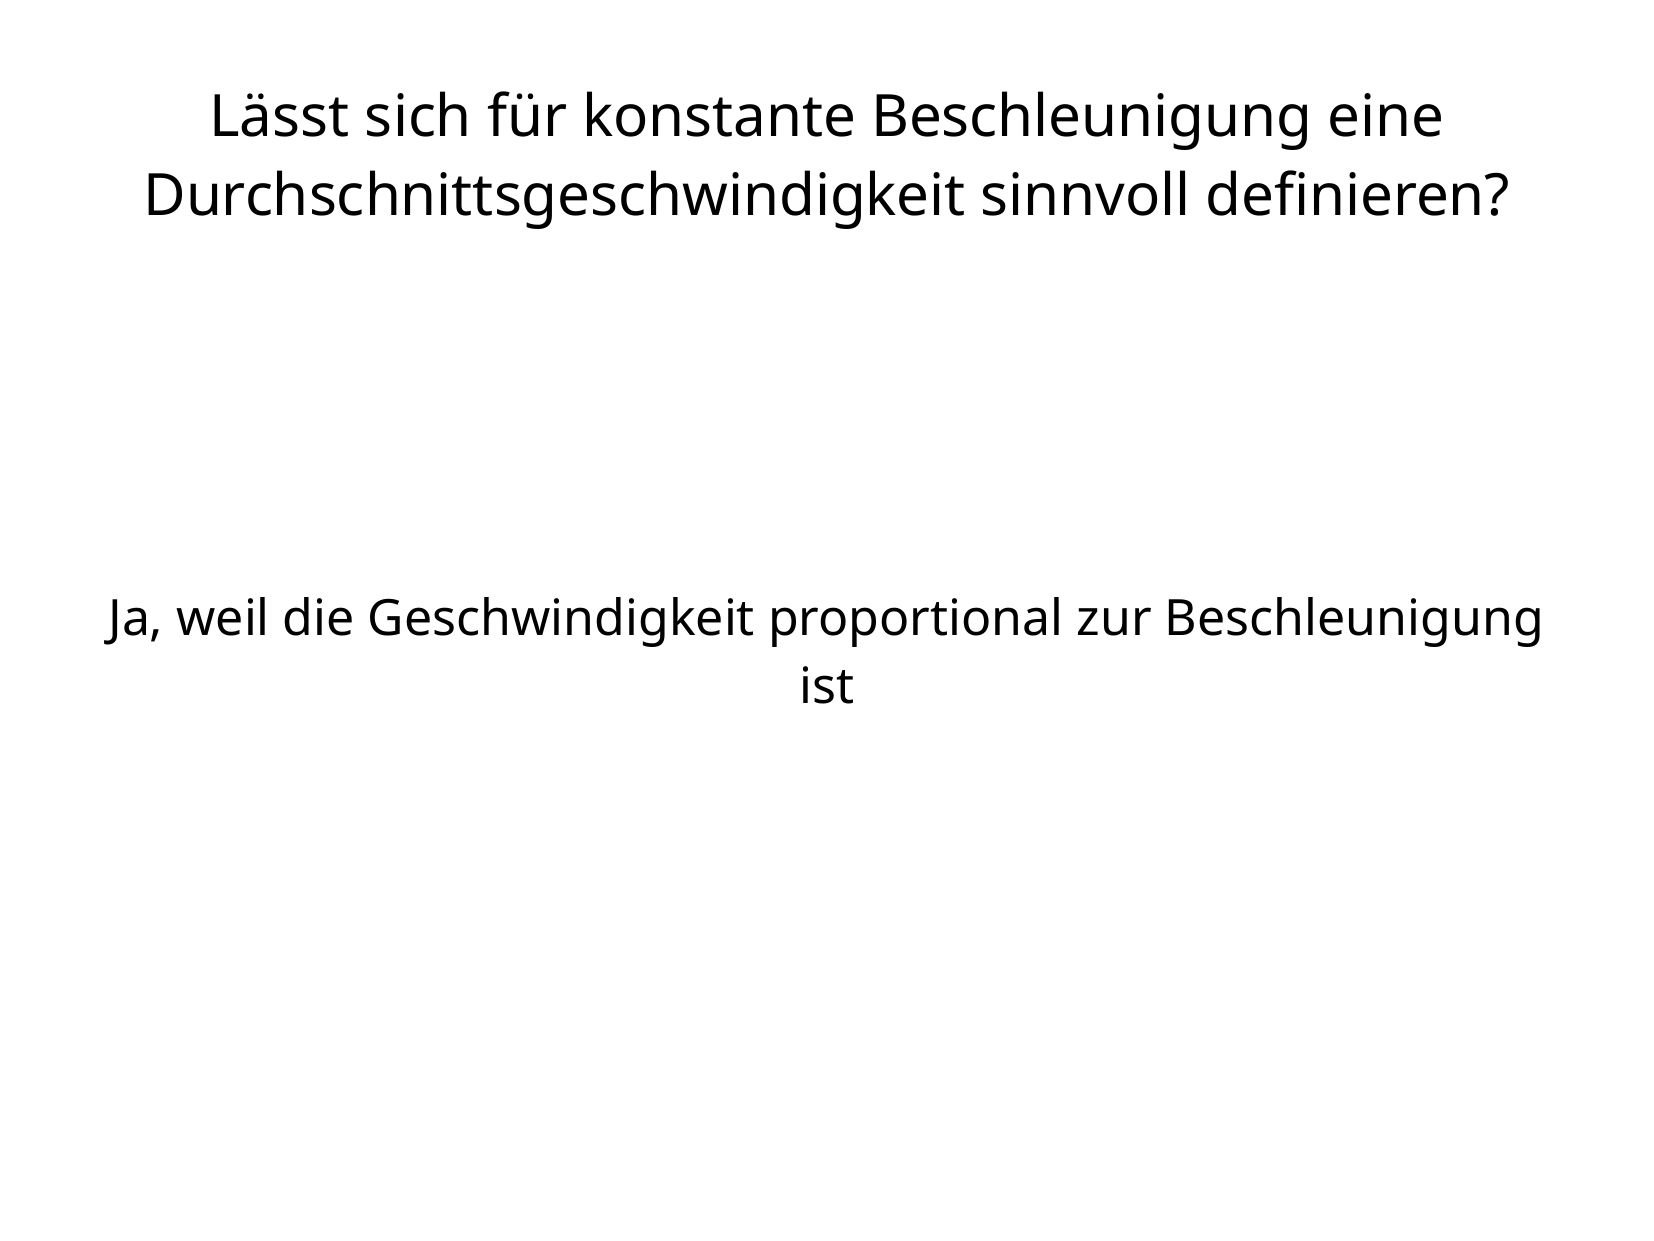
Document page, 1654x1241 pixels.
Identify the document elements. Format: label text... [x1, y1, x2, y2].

title Lässt sich für konstante Beschleunigung eine Durchschnittsgeschwindigkeit sinnvoll definieren? [82, 49, 1571, 257]
subtitle Ja, weil die Geschwindigkeit proportional zur Beschleunigung ist [82, 290, 1571, 1010]
